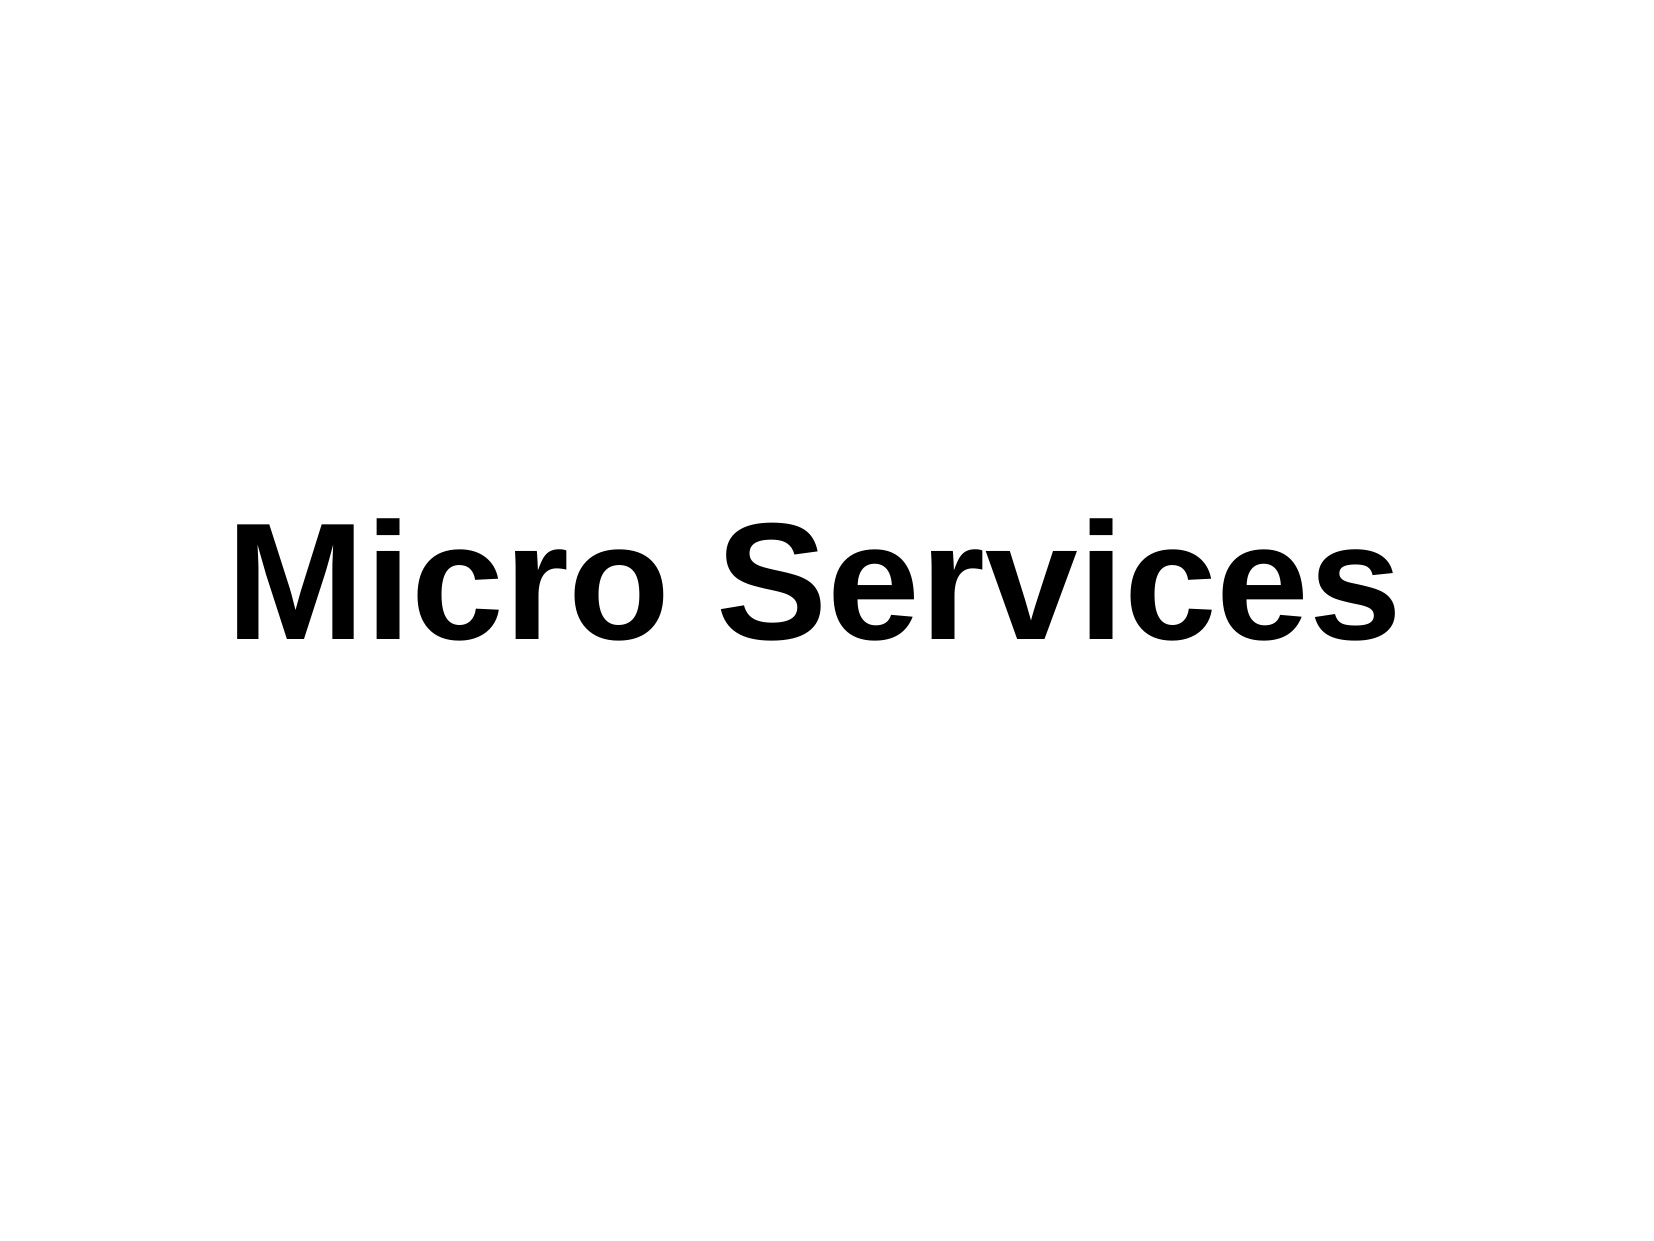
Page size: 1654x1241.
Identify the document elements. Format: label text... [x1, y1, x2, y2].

title Micro Services [47, 477, 1583, 686]
